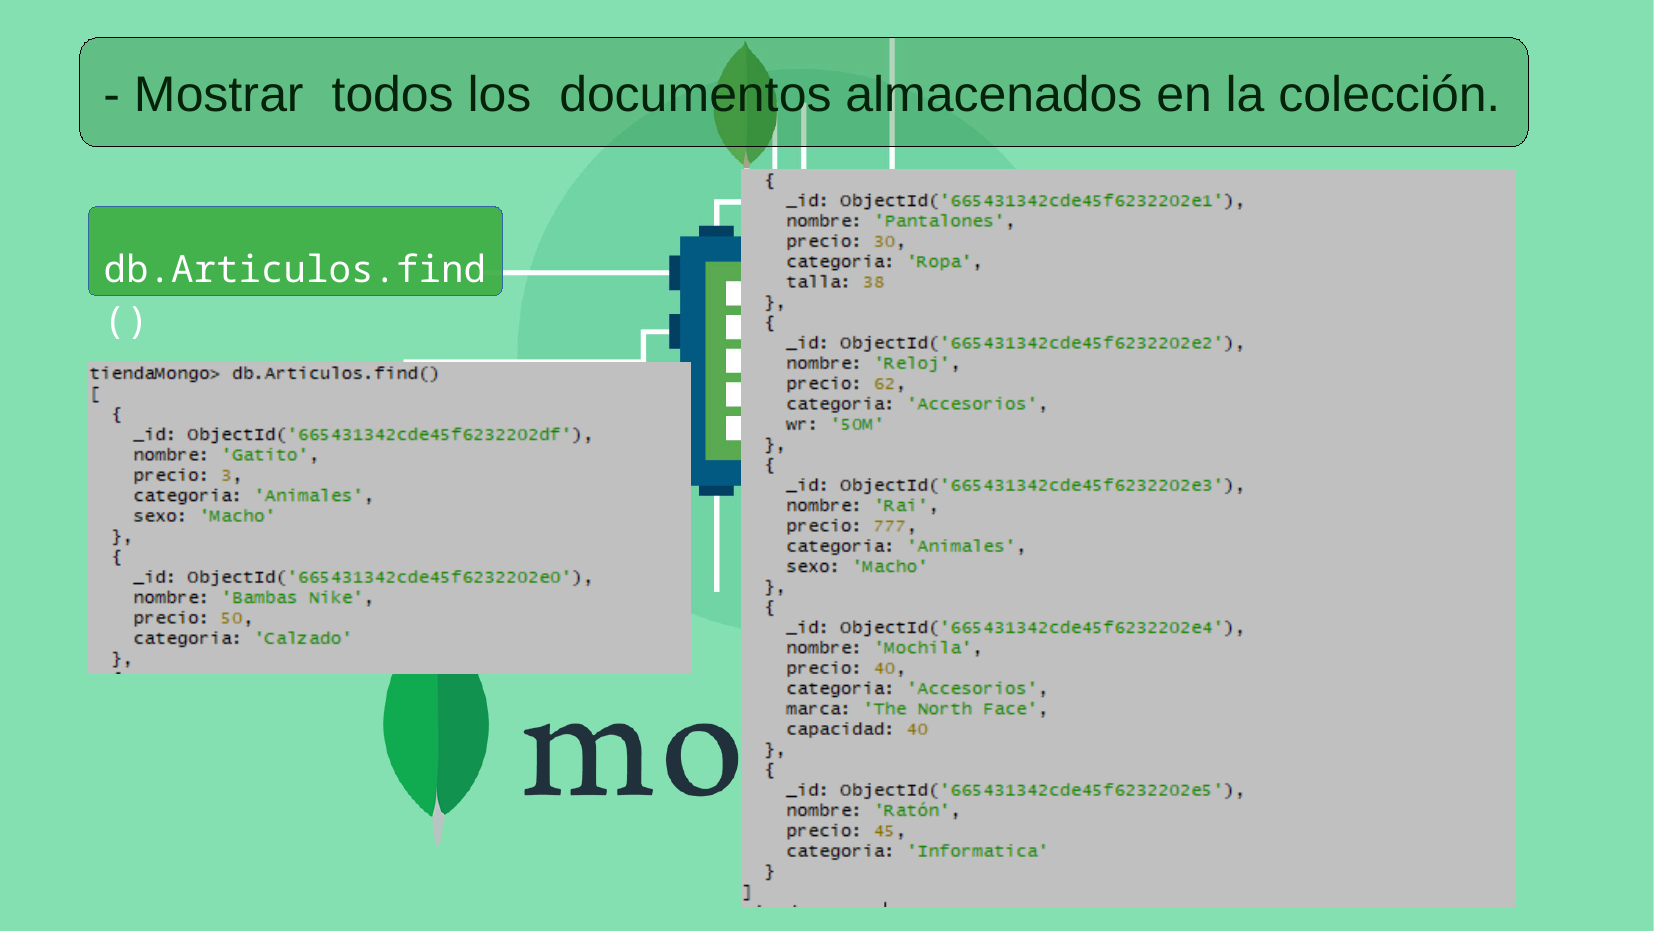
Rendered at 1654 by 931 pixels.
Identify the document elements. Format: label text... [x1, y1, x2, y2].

text_box - Mostrar todos los documentos almacenados en la colección. [88, 59, 1595, 207]
picture [0, 0, 1654, 931]
text_box [88, 206, 503, 234]
text_box db.Articulos.find() [88, 234, 519, 325]
text_box [79, 37, 1529, 147]
